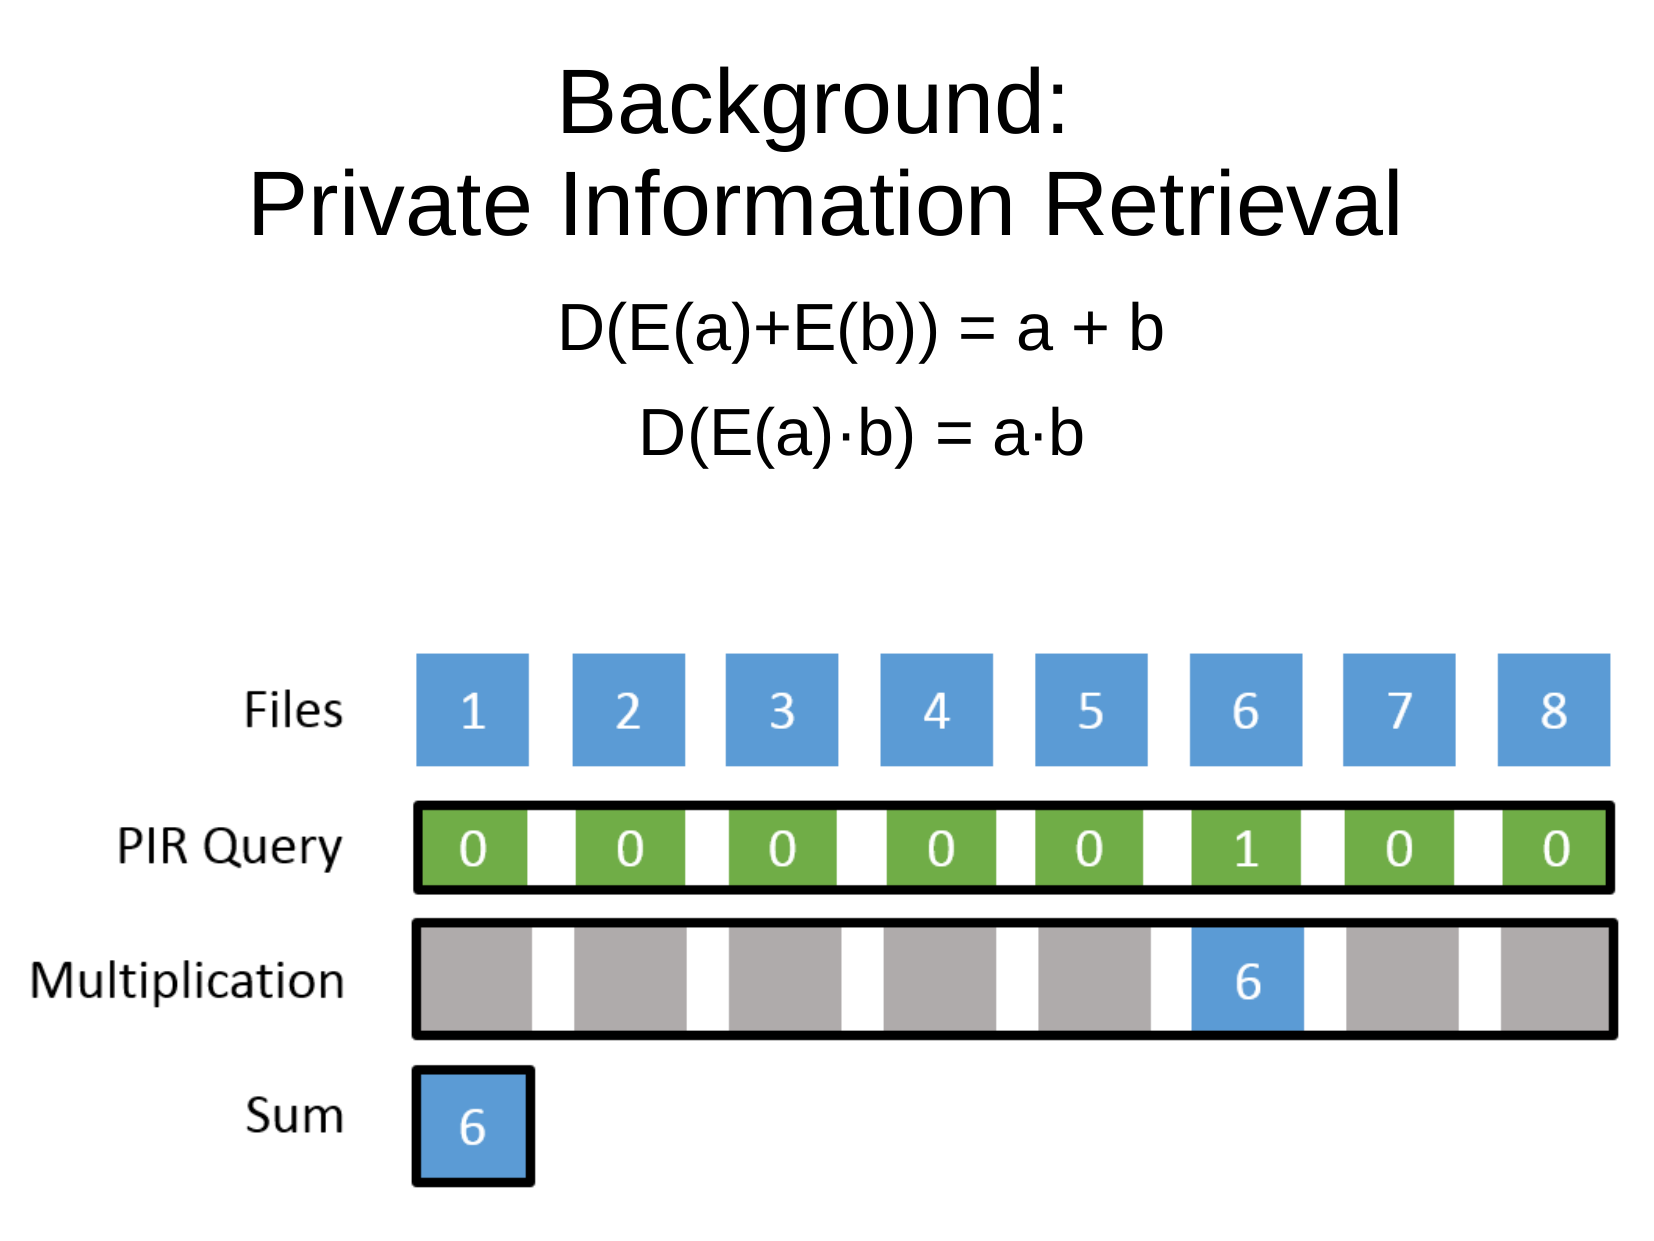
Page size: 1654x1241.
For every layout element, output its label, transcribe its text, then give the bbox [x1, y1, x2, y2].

title Background: Private Information Retrieval [82, 49, 1571, 257]
list D(E(a)+E(b)) = a + b D(E(a)·b) = a∙b [82, 290, 1571, 621]
picture [15, 621, 1631, 1201]
